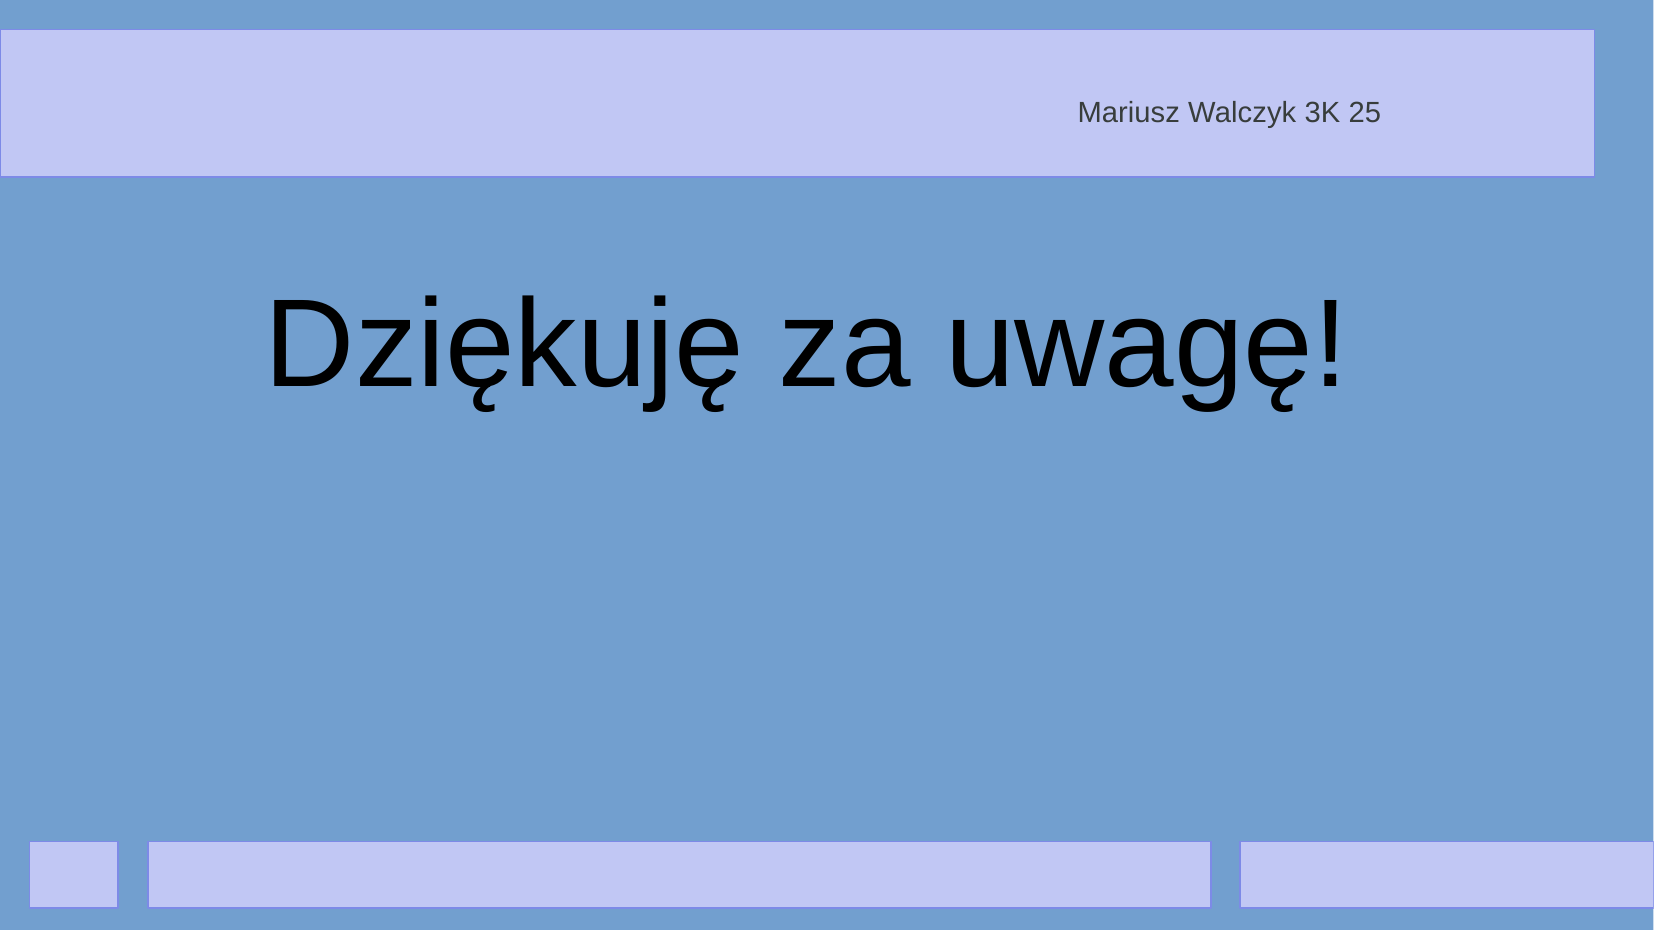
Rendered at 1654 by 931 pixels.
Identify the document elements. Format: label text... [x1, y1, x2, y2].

text_box Mariusz Walczyk 3K 25 [1062, 88, 1447, 137]
text_box Dziękuję za uwagę! [59, 265, 1565, 739]
